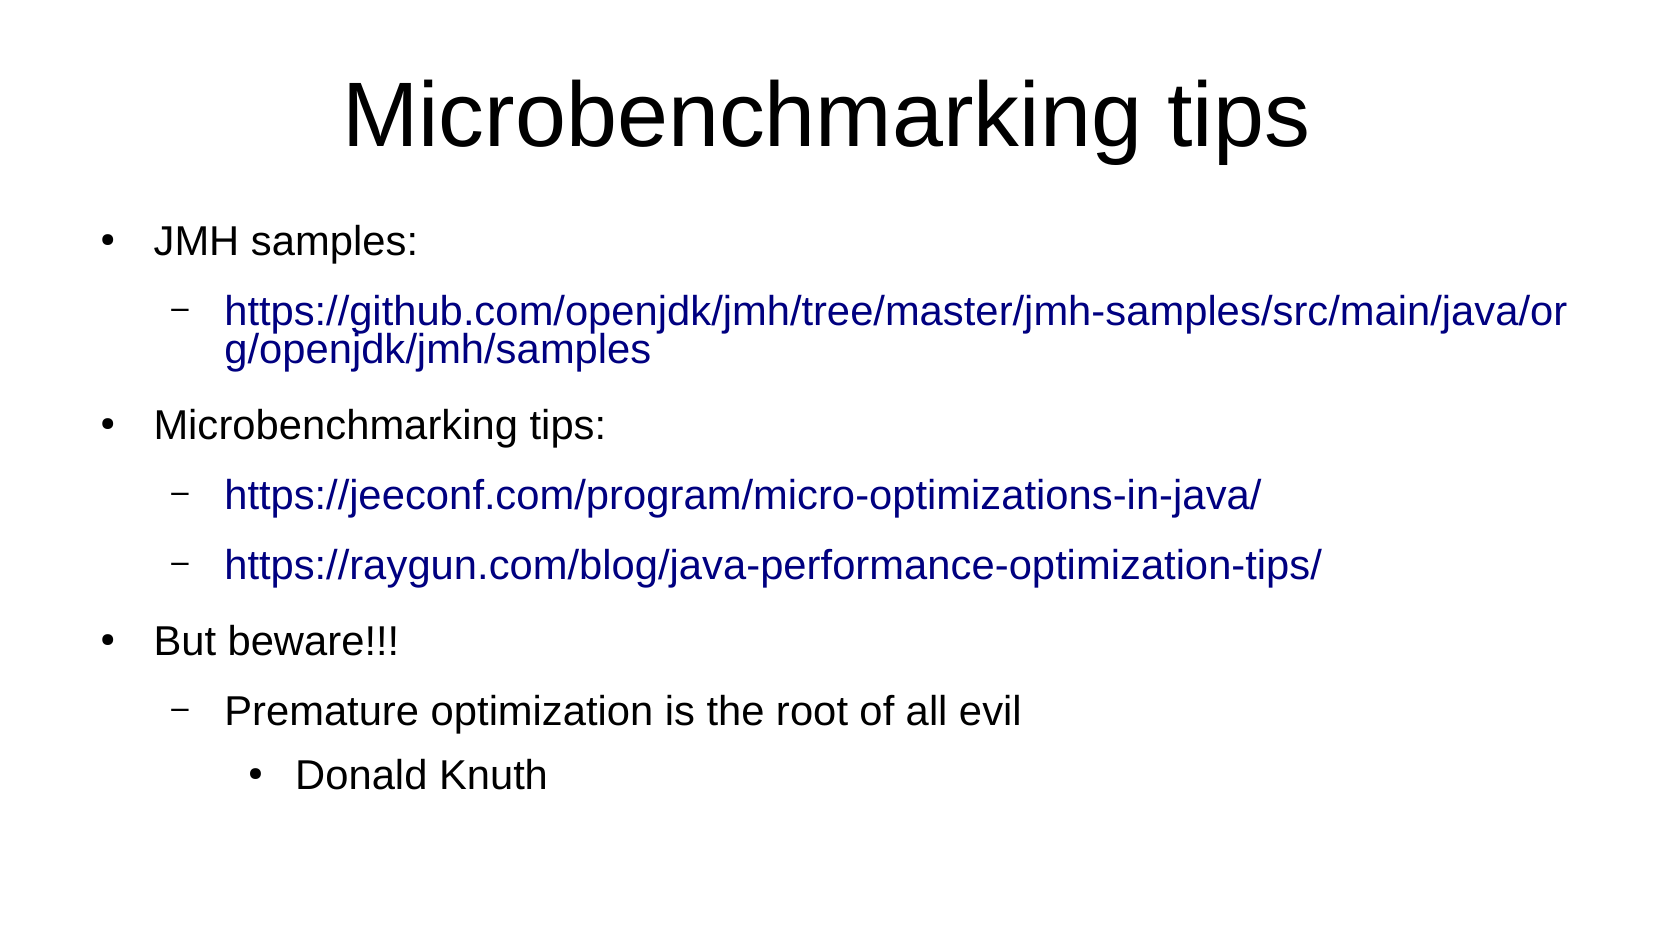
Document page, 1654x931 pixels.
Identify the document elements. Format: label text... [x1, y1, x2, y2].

list JMH samples: https://github.com/openjdk/jmh/tree/master/jmh-samples/src/main/java/org/openjdk/jmh/samples Microbenchmarking tips: https://jeeconf.com/program/micro-optimizations-in-java/ https://raygun.com/blog/java-performance-optimization-tips/ But beware!!! Premature optimization is the root of all evil Donald Knuth [82, 217, 1571, 901]
title Microbenchmarking tips [82, 37, 1571, 193]
